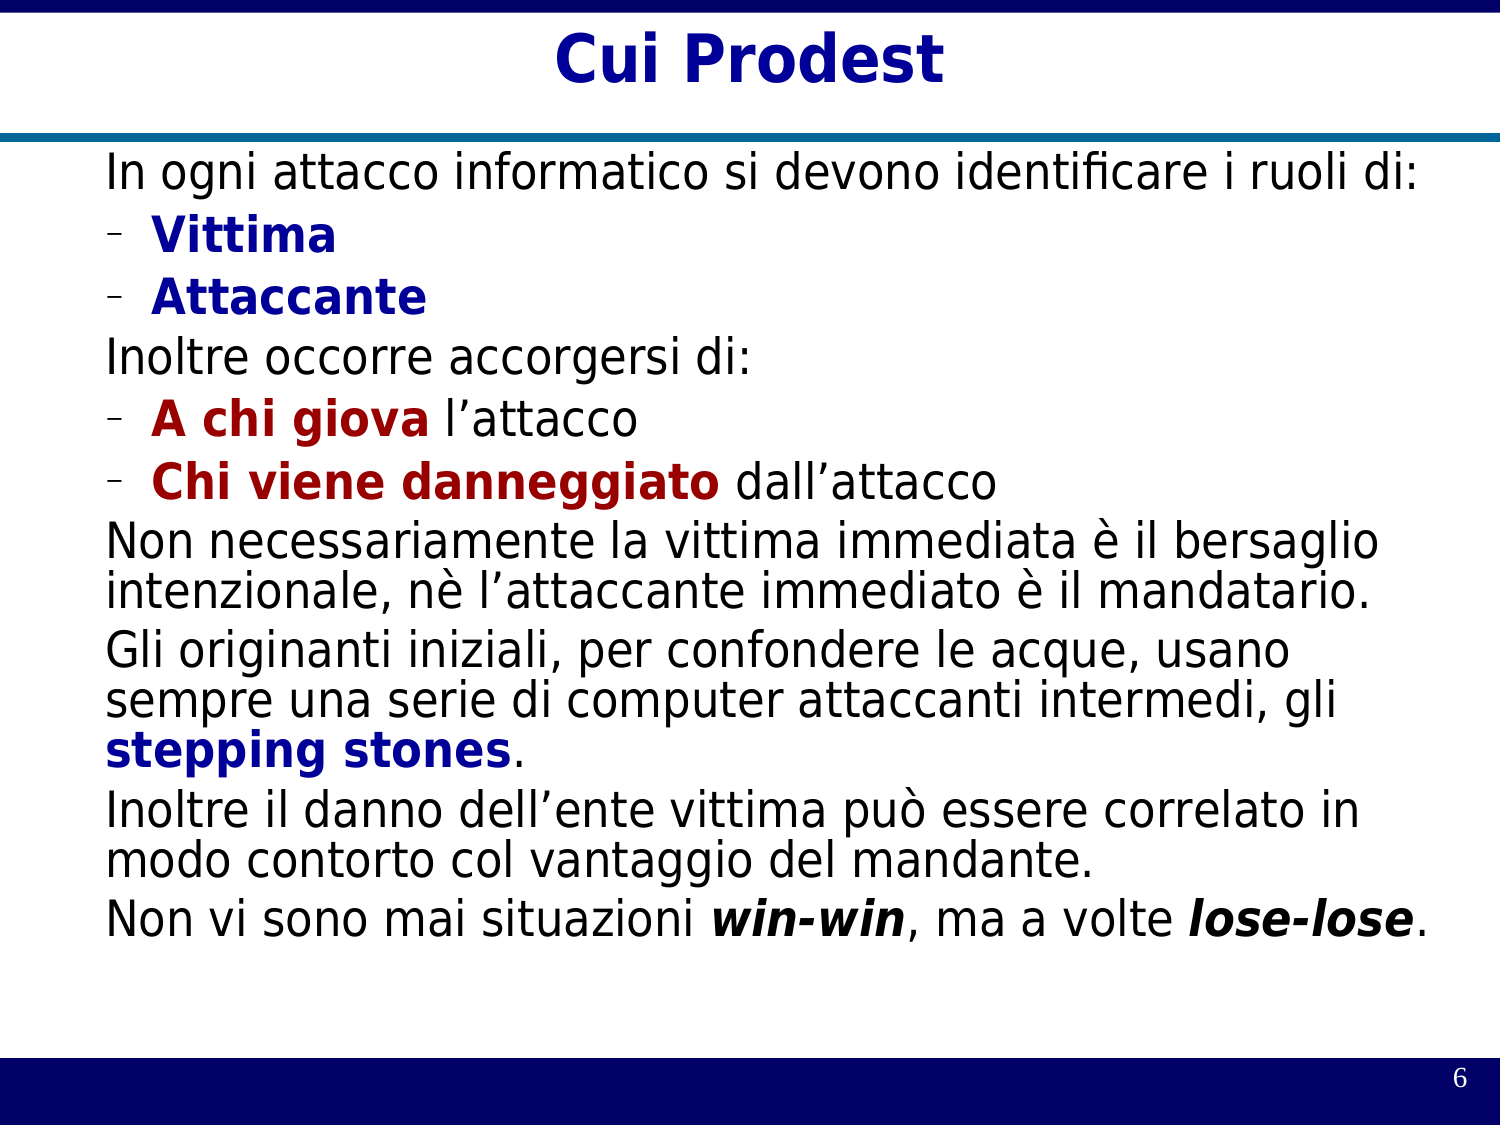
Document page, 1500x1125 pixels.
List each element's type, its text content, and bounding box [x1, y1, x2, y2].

list In ogni attacco informatico si devono identificare i ruoli di: Vittima Attaccante Inoltre occorre accorgersi di: A chi giova l’attacco Chi viene danneggiato dall’attacco Non necessariamente la vittima immediata è il bersaglio intenzionale, nè l’attaccante immediato è il mandatario. Gli originanti iniziali, per confondere le acque, usano sempre una serie di computer attaccanti intermedi, gli stepping stones. Inoltre il danno dell’ente vittima può essere correlato in modo contorto col vantaggio del mandante. Non vi sono mai situazioni win-win, ma a volte lose-lose. [30, 149, 1471, 1021]
title Cui Prodest [30, 0, 1471, 126]
